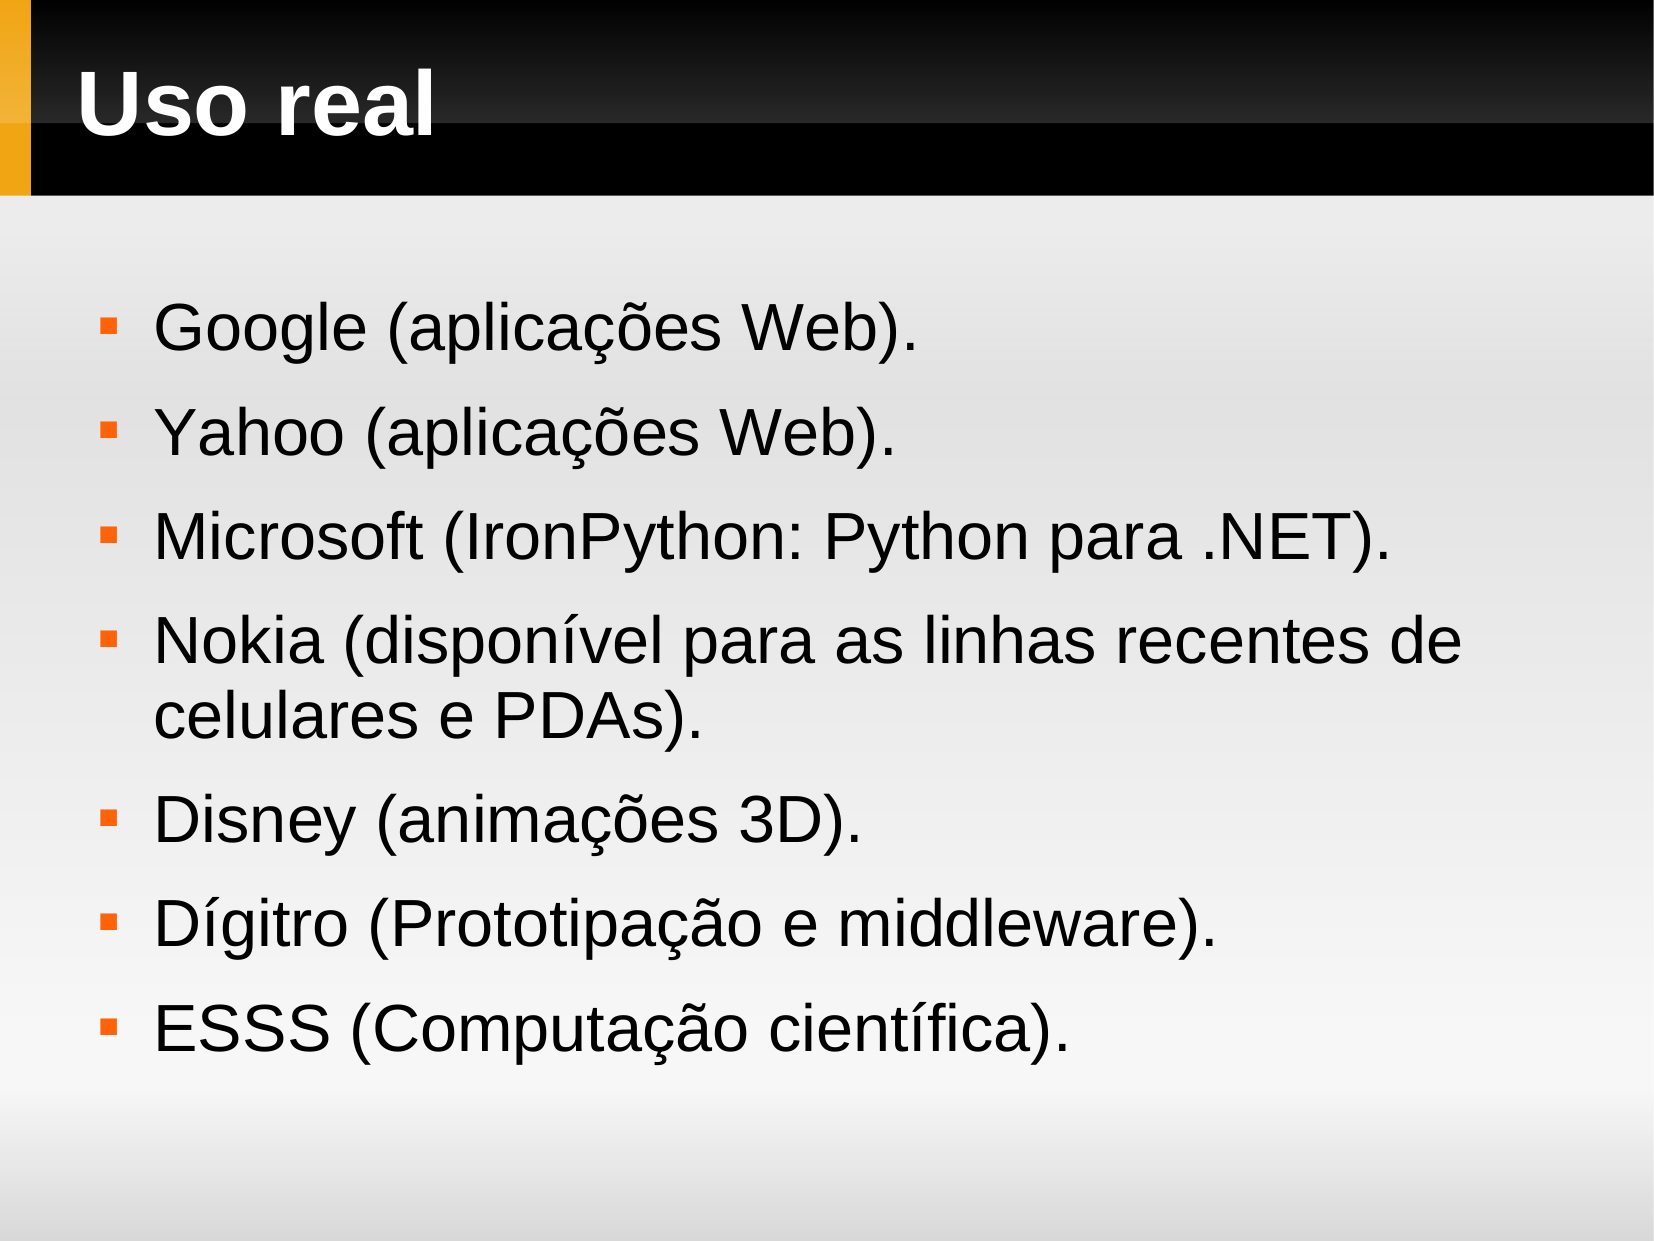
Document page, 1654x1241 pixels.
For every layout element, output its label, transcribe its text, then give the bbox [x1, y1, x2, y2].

list Google (aplicações Web). Yahoo (aplicações Web). Microsoft (IronPython: Python para .NET). Nokia (disponível para as linhas recentes de celulares e PDAs). Disney (animações 3D). Dígitro (Prototipação e middleware). ESSS (Computação científica). [82, 290, 1571, 1152]
title Uso real [76, 7, 1565, 200]
picture [0, 0, 1654, 1241]
